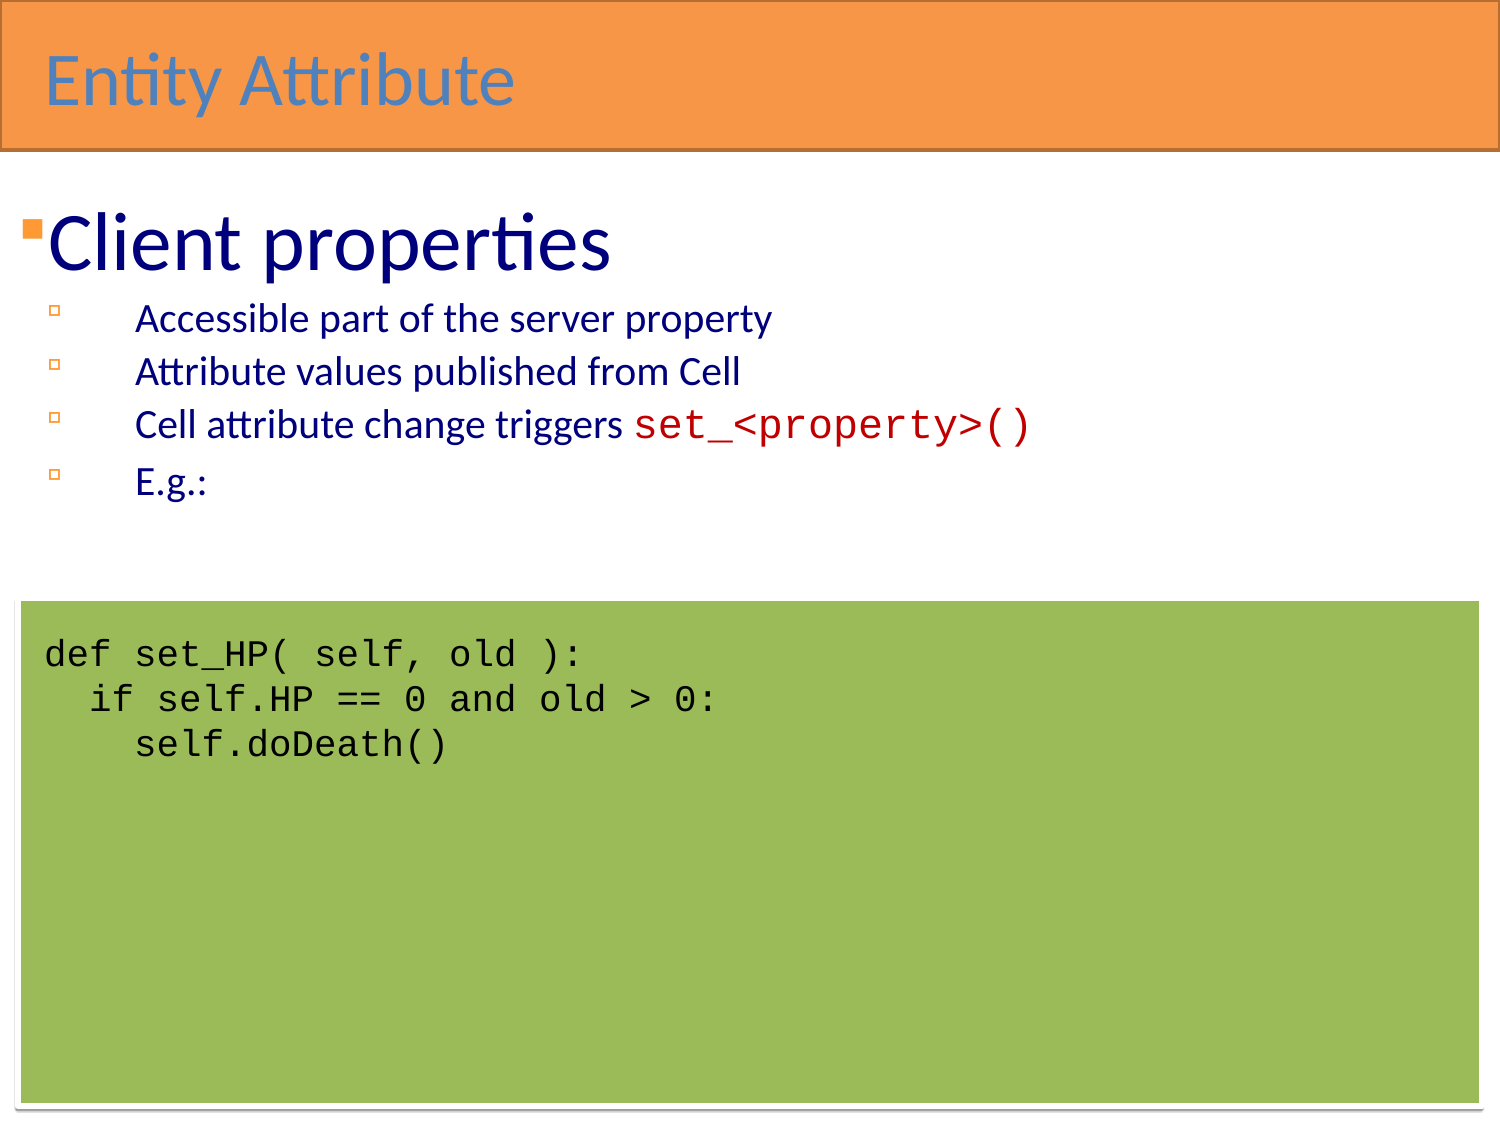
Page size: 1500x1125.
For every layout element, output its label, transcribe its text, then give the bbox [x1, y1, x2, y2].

text_box def set_HP( self, old ): if self.HP == 0 and old > 0: self.doDeath()‏ [29, 621, 1459, 817]
title Entity Attribute [29, 21, 1483, 129]
text_box [0, 0, 1500, 150]
text_box [17, 597, 1483, 1106]
text_box Client properties Accessible part of the server property Attribute values published from Cell Cell attribute change triggers set_<property>() E.g.: [8, 196, 1494, 1106]
